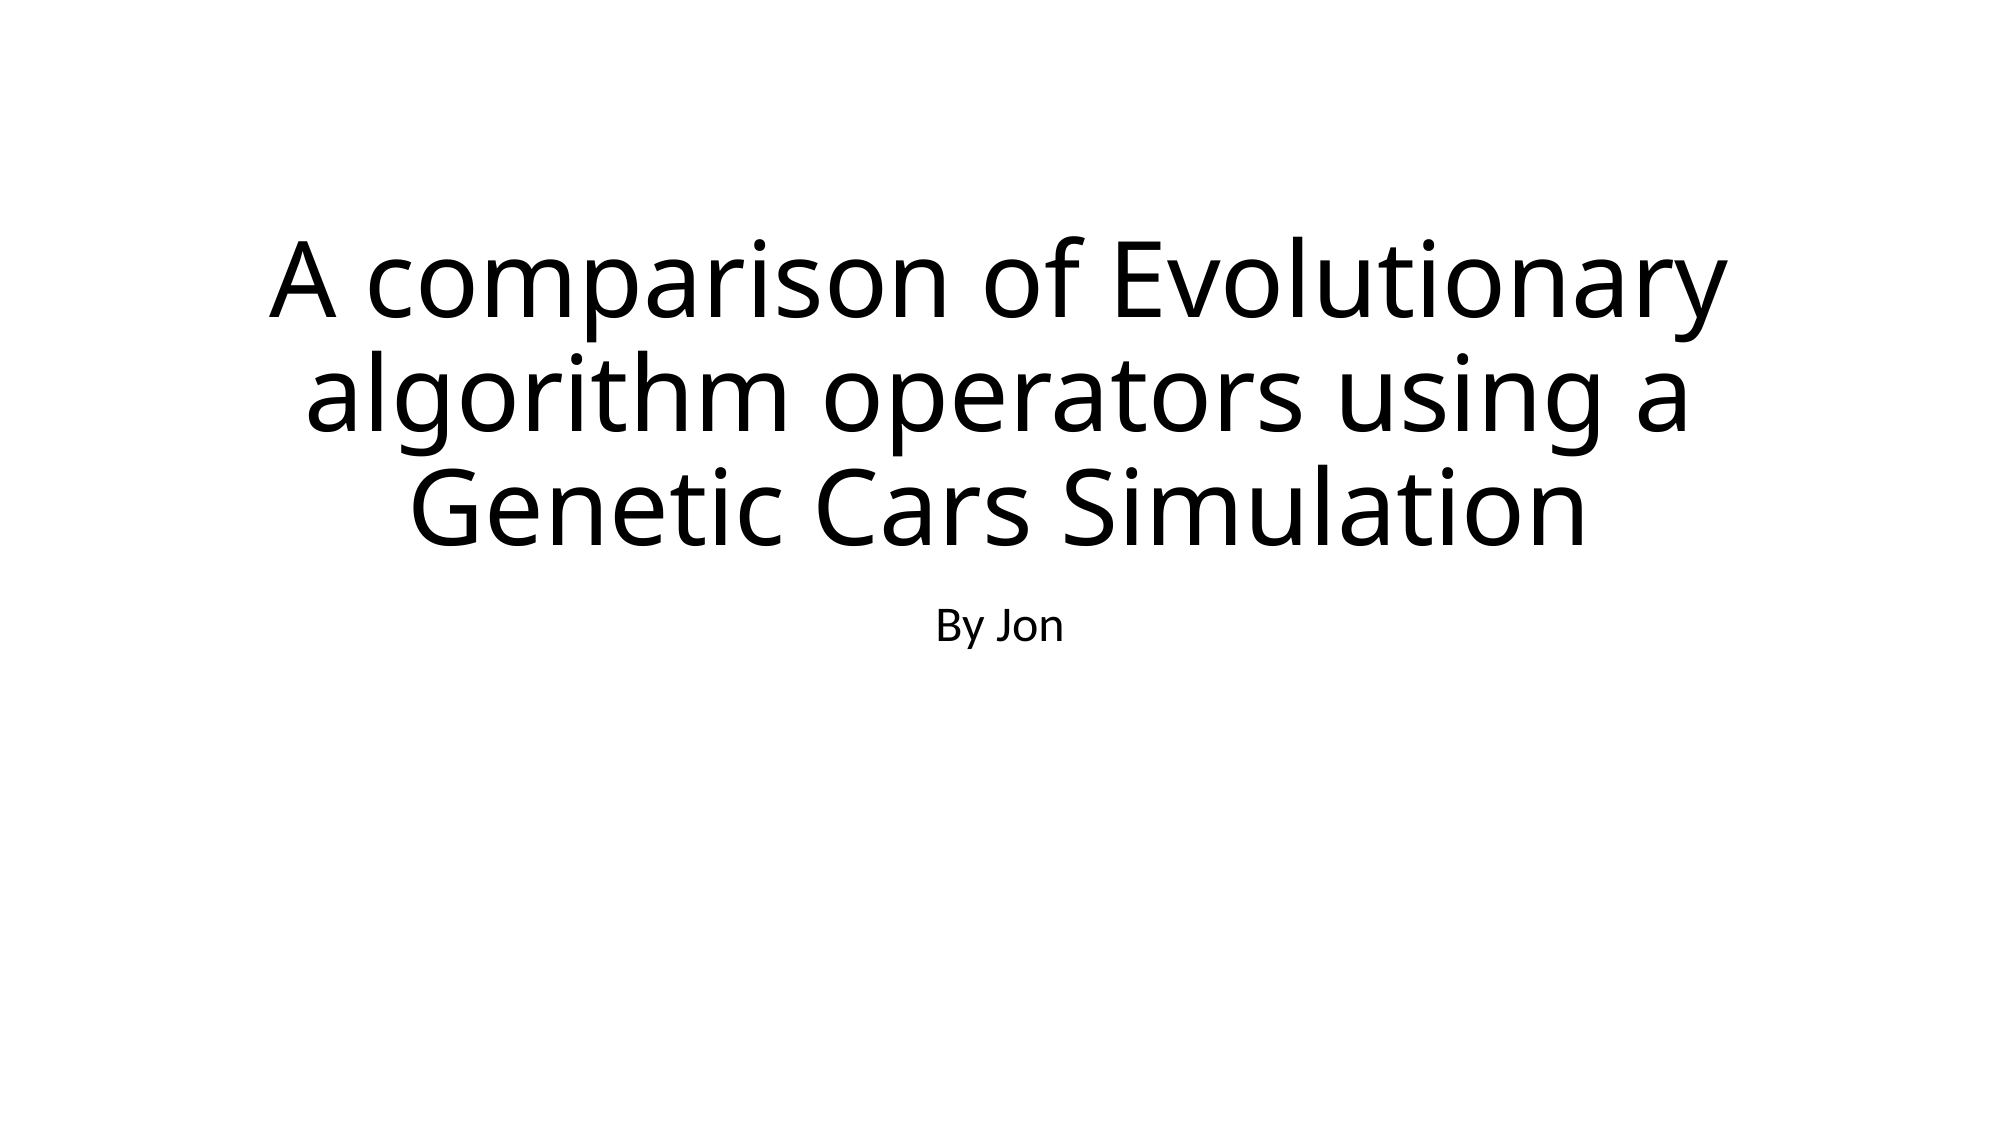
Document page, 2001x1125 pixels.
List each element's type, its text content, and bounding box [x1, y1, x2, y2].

subtitle By Jon [249, 590, 1750, 863]
title A comparison of Evolutionary algorithm operators using a Genetic Cars Simulation [249, 184, 1750, 576]
